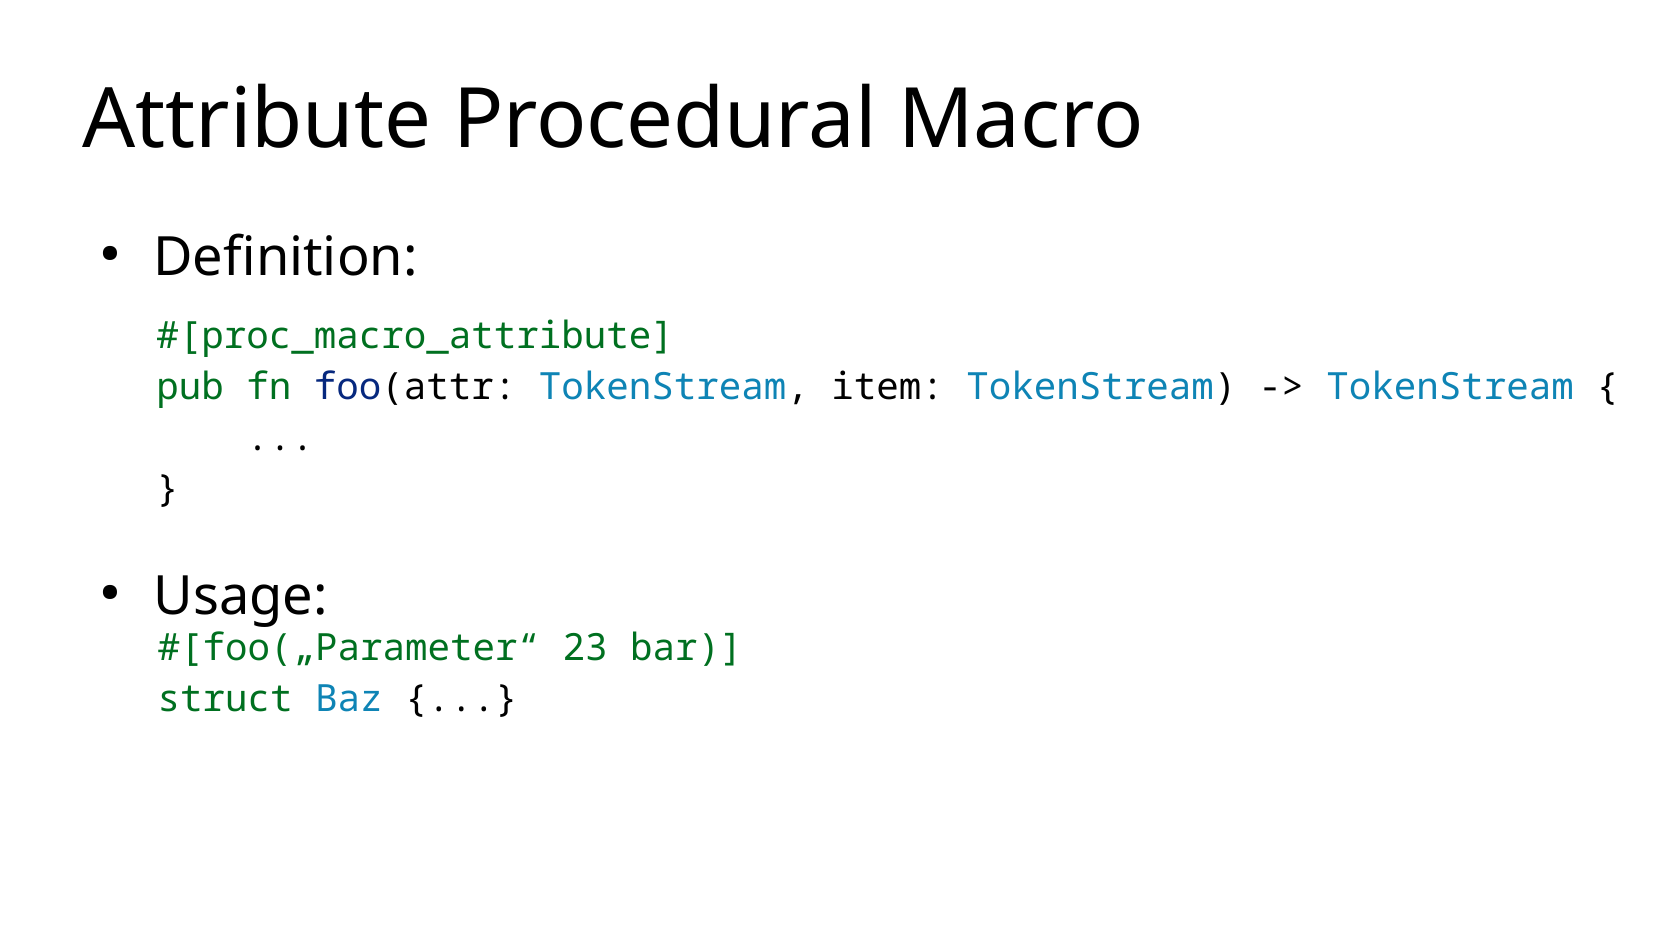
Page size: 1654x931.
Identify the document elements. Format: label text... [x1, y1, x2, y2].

title Attribute Procedural Macro [82, 37, 1571, 193]
list Definition: Usage: [82, 217, 1571, 758]
text_box #[proc_macro_attribute] pub fn foo(attr: TokenStream, item: TokenStream) -> TokenStream { ... } [141, 301, 1654, 501]
text_box #[foo(„Parameter“ 23 bar)] struct Baz {...} [142, 613, 771, 721]
